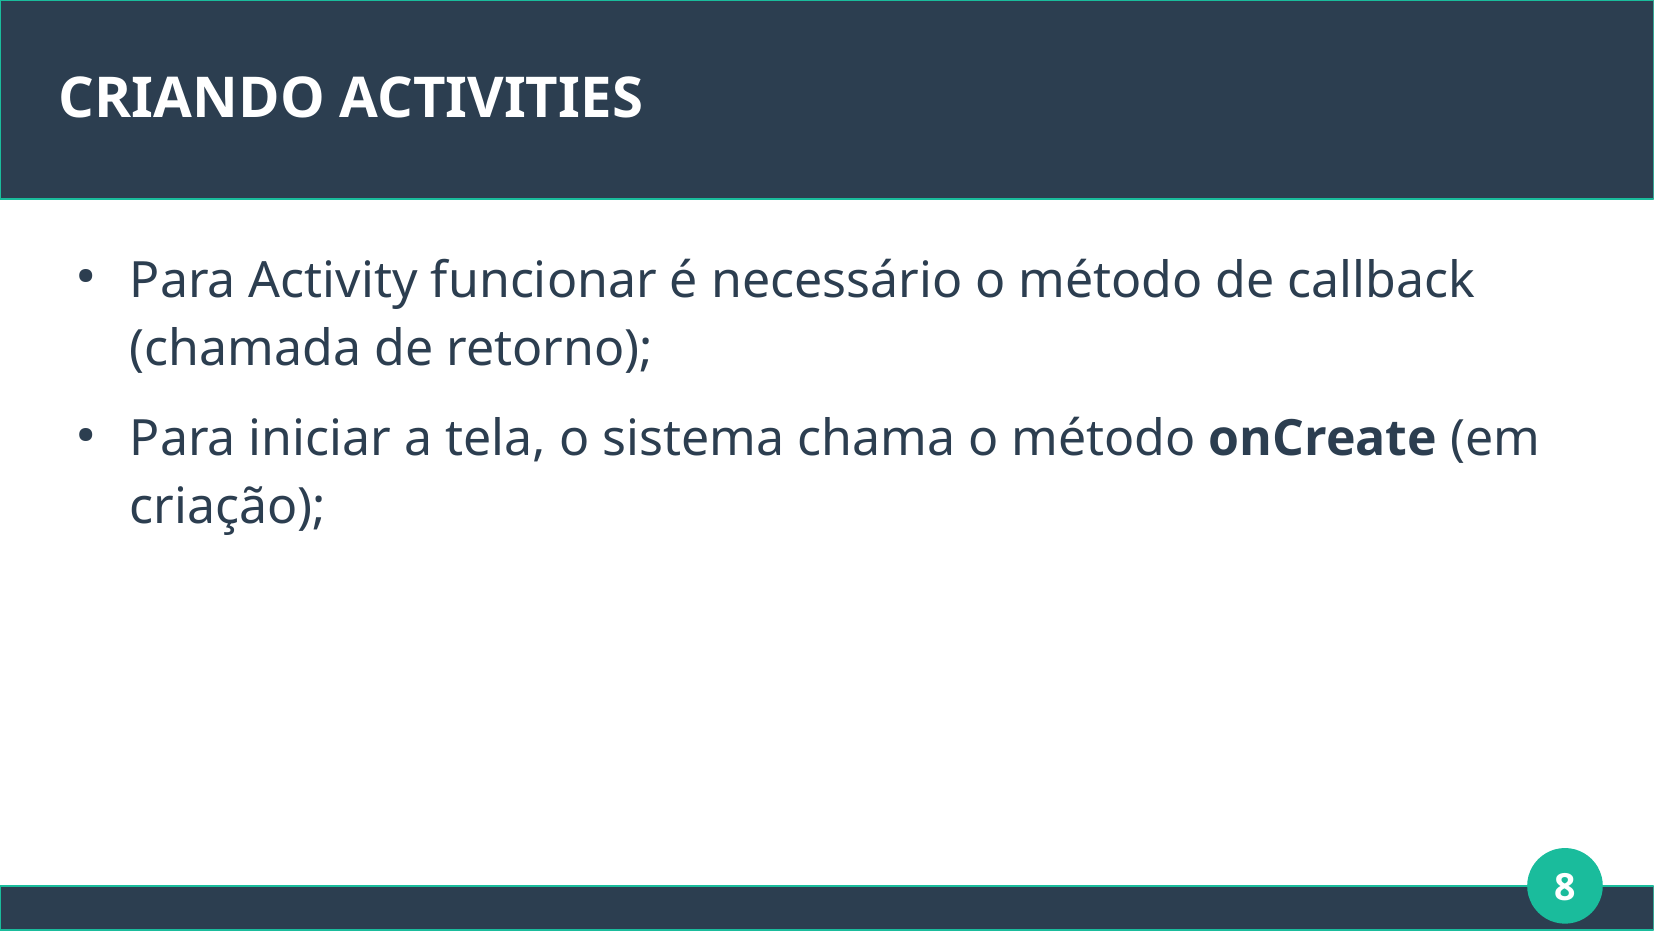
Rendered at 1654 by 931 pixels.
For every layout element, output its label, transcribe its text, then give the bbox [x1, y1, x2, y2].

title CRIANDO ACTIVITIES [59, 37, 1595, 155]
list Para Activity funcionar é necessário o método de callback (chamada de retorno); Para iniciar a tela, o sistema chama o método onCreate (em criação); [59, 243, 1595, 864]
